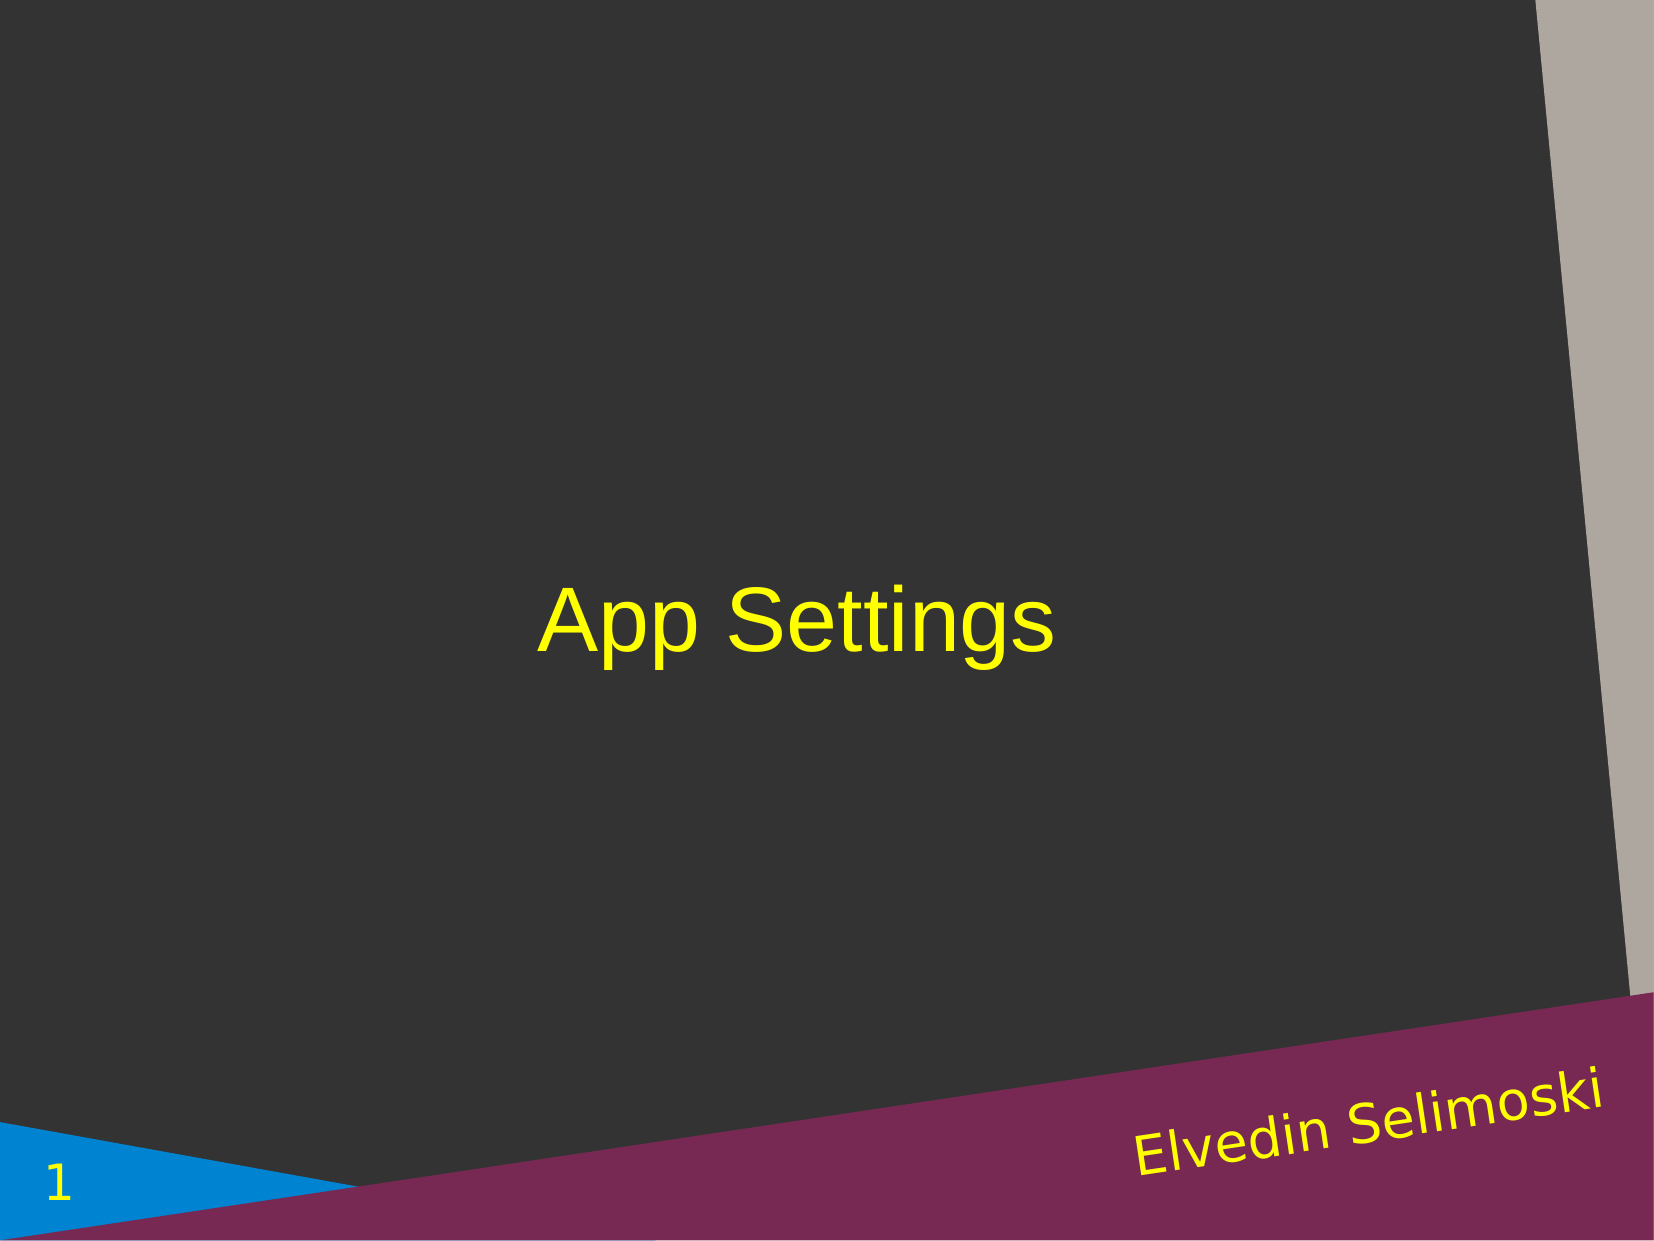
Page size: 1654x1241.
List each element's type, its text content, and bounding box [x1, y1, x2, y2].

title App Settings [53, 407, 1542, 833]
text_box Elvedin Selimoski [1052, 1015, 1629, 1239]
